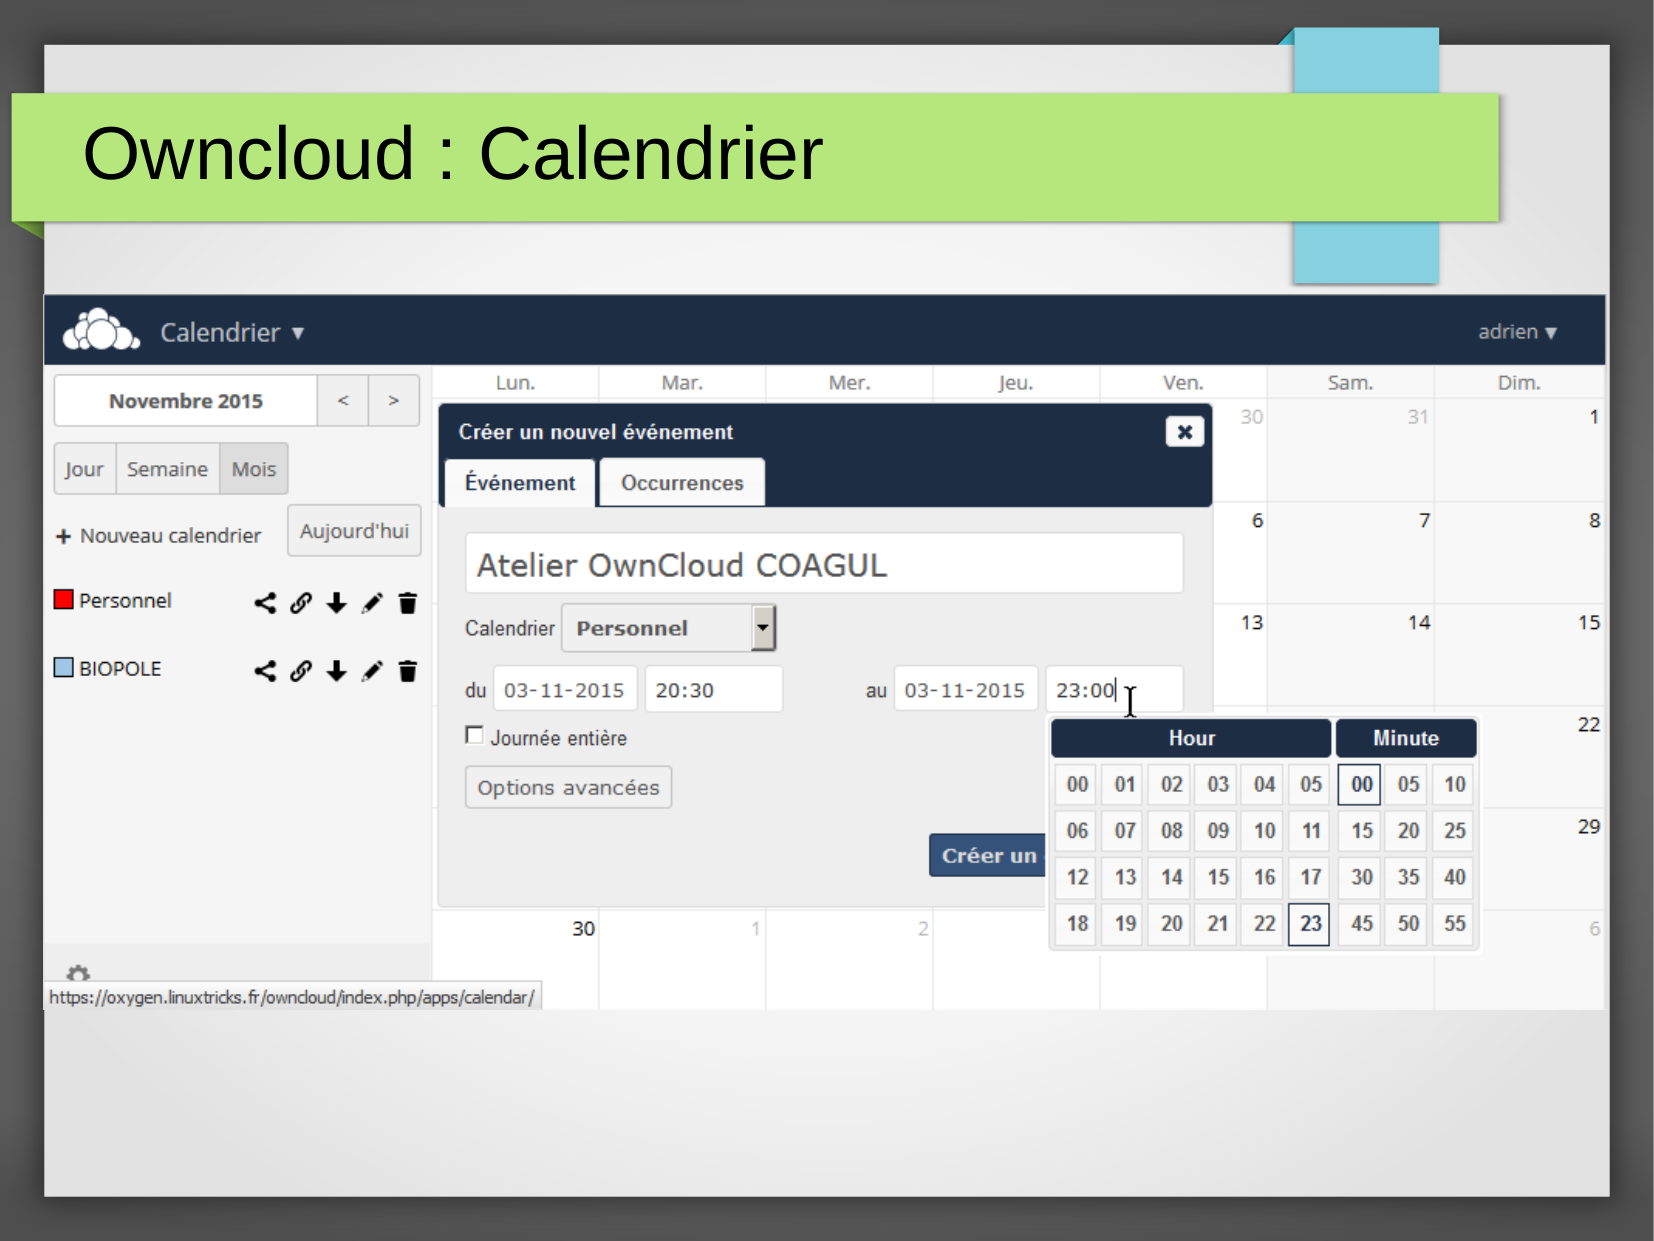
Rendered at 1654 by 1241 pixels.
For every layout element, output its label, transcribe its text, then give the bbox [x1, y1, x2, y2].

picture [0, 0, 1654, 1241]
title Owncloud : Calendrier [82, 94, 1264, 213]
